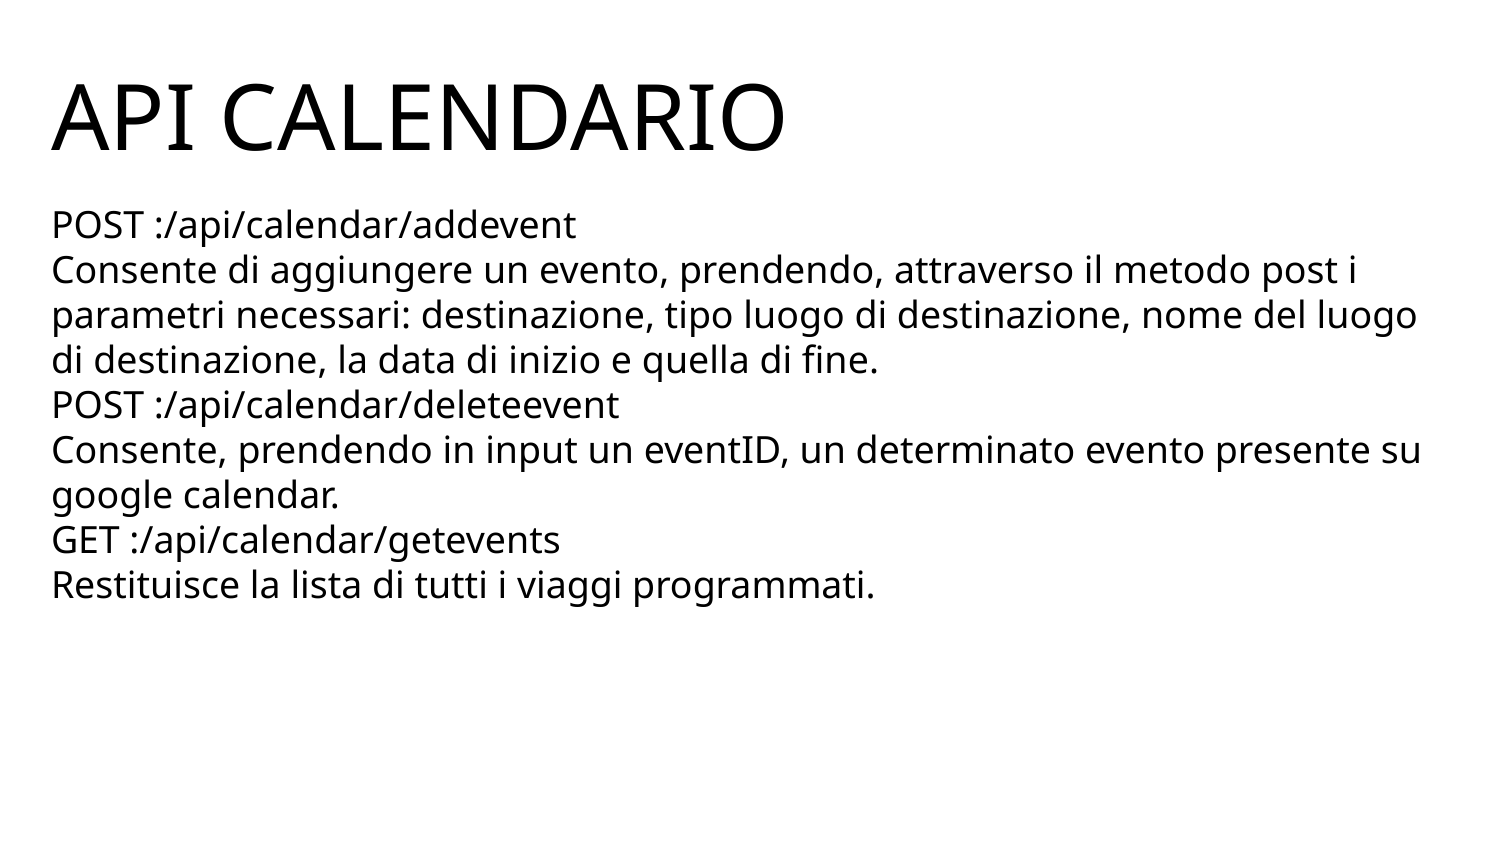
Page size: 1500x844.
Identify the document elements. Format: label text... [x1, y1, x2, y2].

title API CALENDARIO [51, 48, 1449, 180]
list POST :/api/calendar/addevent Consente di aggiungere un evento, prendendo, attraverso il metodo post i parametri necessari: destinazione, tipo luogo di destinazione, nome del luogo di destinazione, la data di inizio e quella di fine. POST :/api/calendar/deleteevent Consente, prendendo in input un eventID, un determinato evento presente su google calendar. GET :/api/calendar/getevents Restituisce la lista di tutti i viaggi programmati. [51, 201, 1449, 750]
